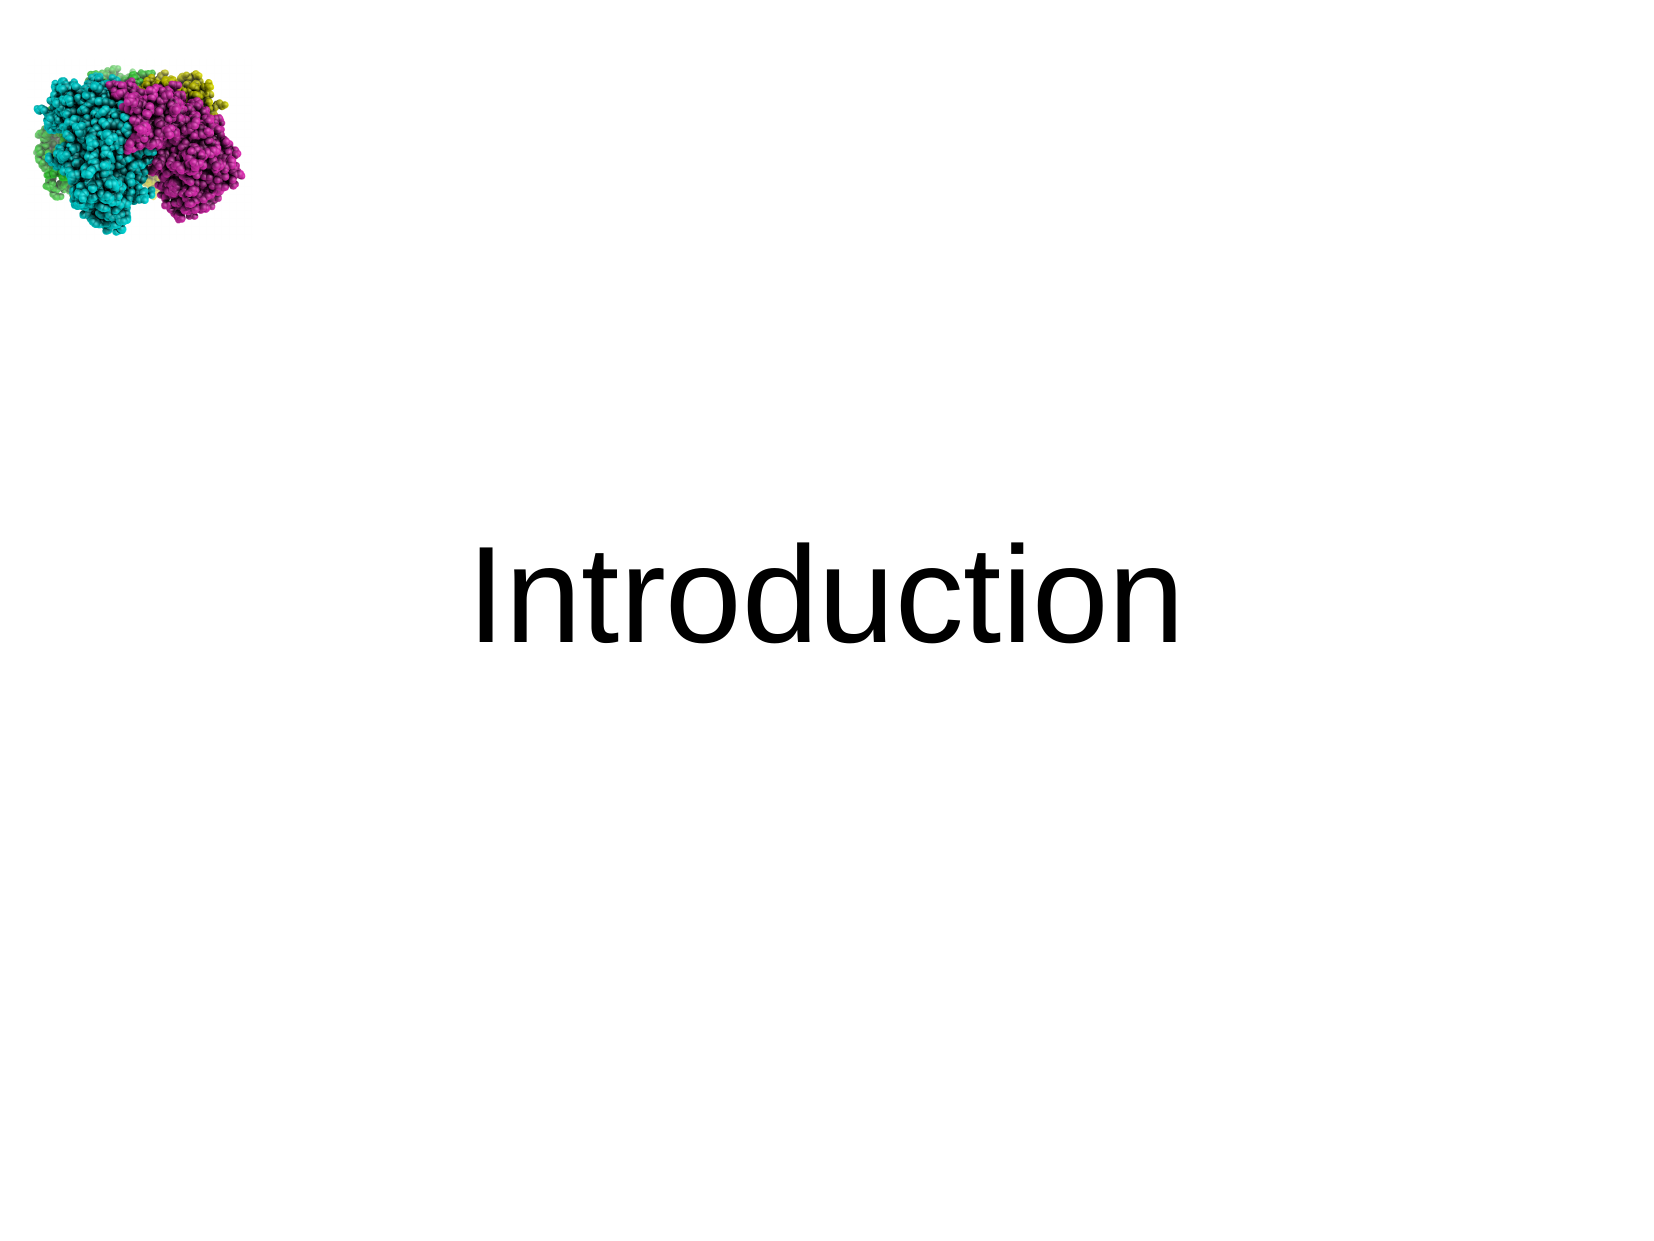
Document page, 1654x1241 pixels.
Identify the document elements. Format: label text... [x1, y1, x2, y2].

picture [27, 59, 253, 240]
subtitle Introduction [82, 114, 1571, 1075]
